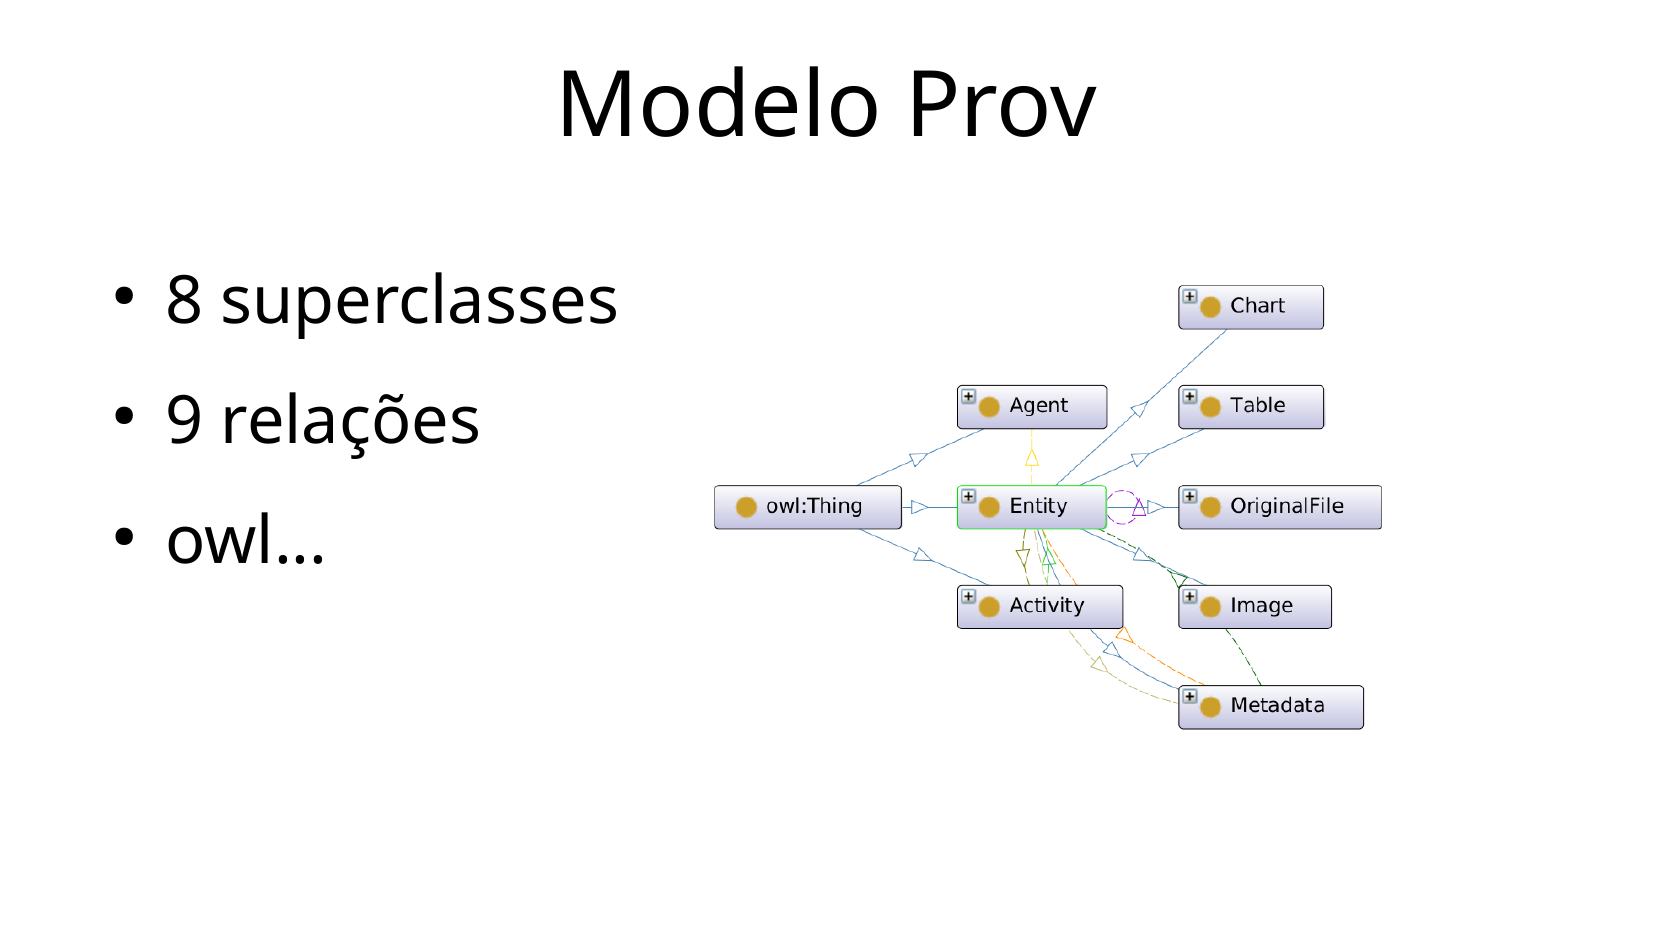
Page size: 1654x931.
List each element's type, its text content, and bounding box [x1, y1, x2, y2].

title Modelo Prov [82, 23, 1571, 179]
list 8 superclasses 9 relações owl... [94, 251, 661, 792]
picture [661, 188, 1564, 834]
